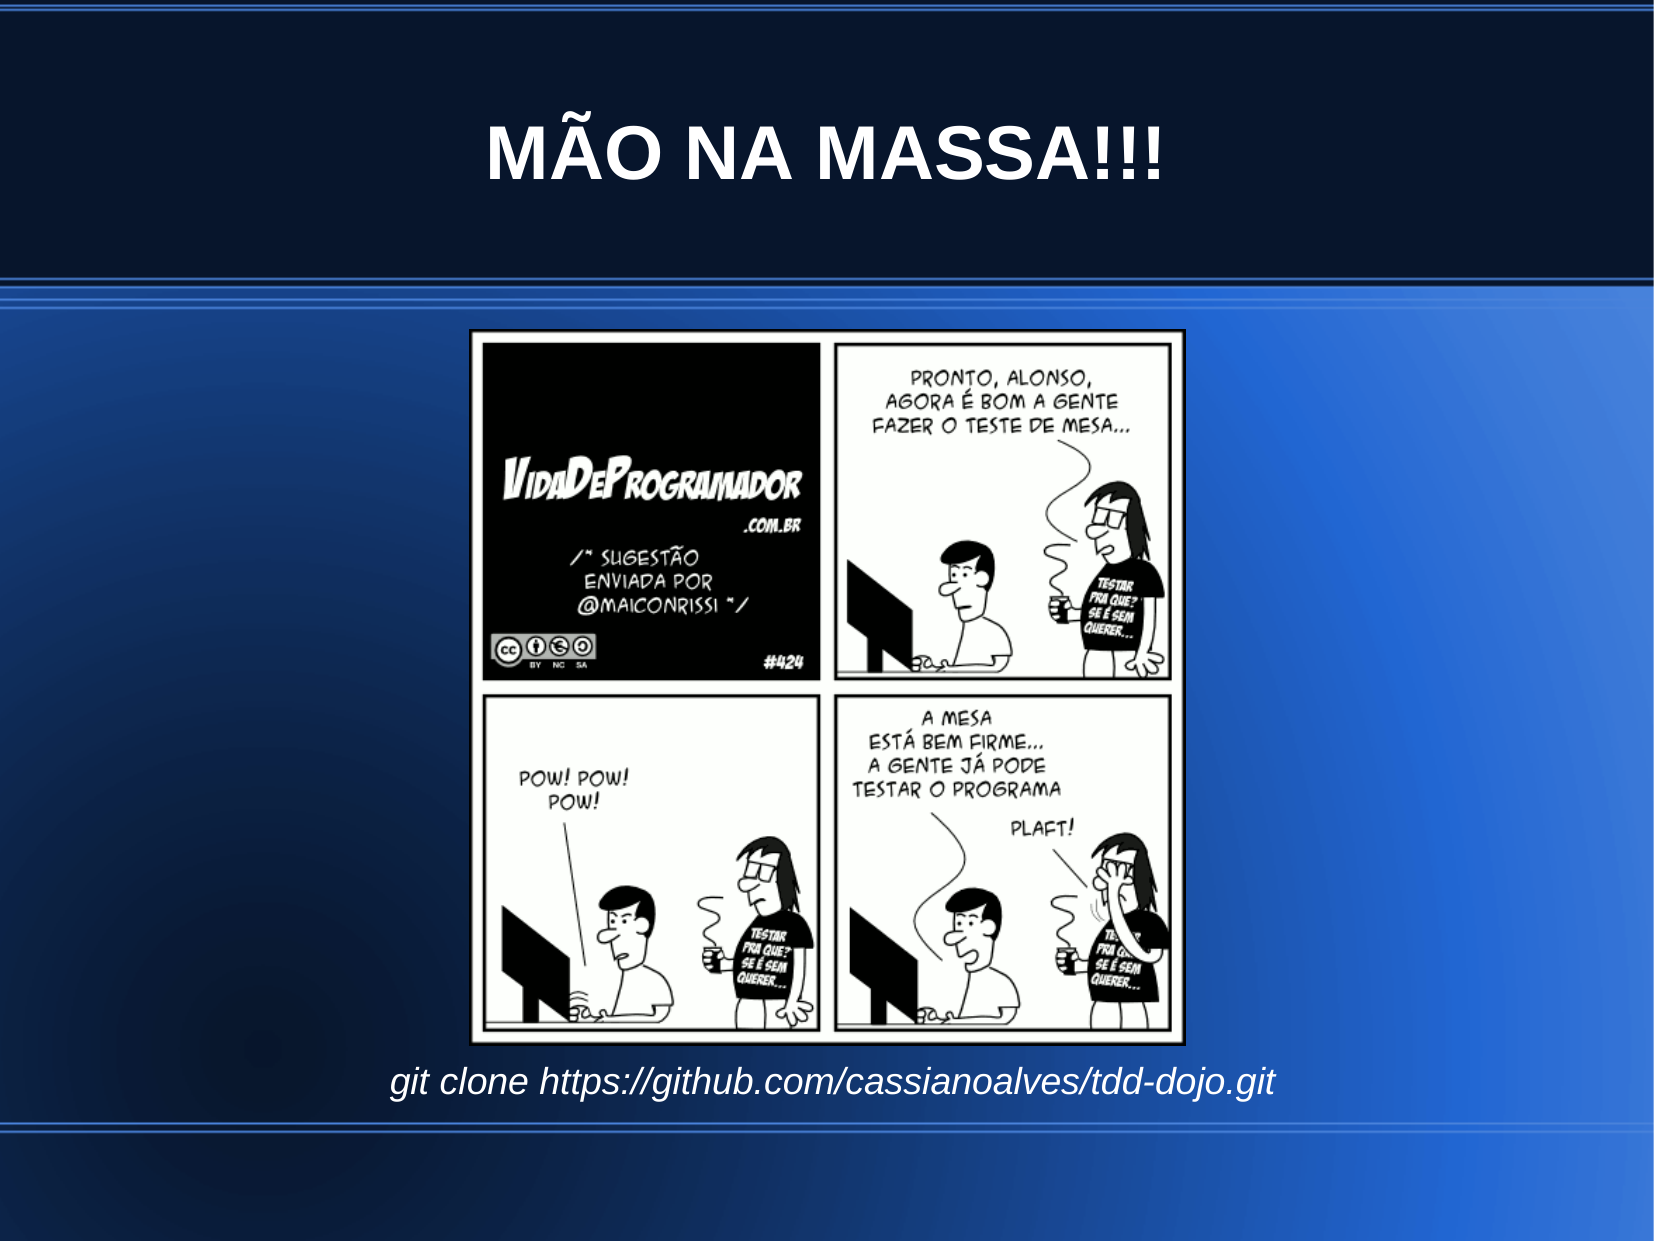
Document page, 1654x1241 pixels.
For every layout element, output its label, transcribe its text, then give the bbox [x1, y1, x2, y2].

picture [0, 0, 1654, 1241]
text_box git clone https://github.com/cassianoalves/tdd-dojo.git [375, 1053, 1291, 1111]
title MÃO NA MASSA!!! [82, 49, 1571, 257]
